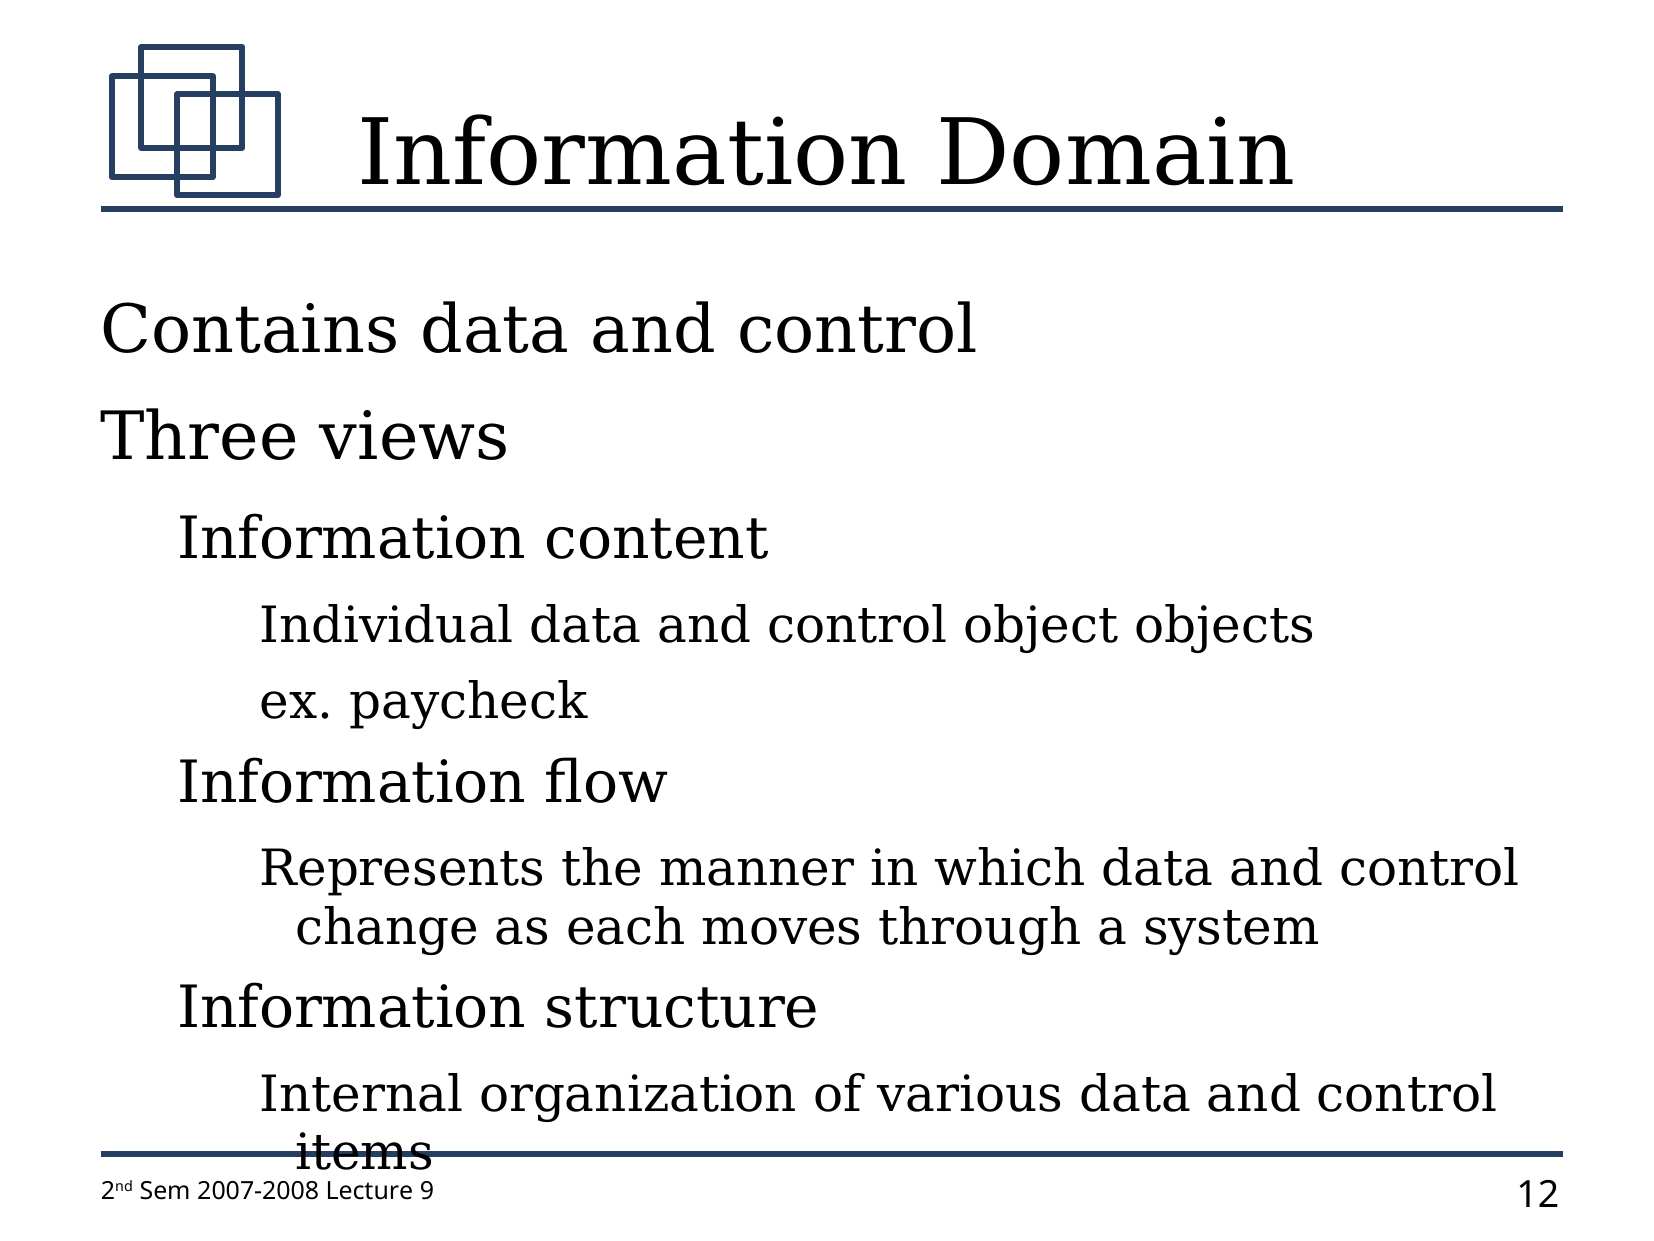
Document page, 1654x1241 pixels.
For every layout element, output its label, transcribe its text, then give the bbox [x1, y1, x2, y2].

title Information Domain [82, 49, 1571, 257]
list Contains data and control Three views Information content Individual data and control object objects ex. paycheck Information flow Represents the manner in which data and control change as each moves through a system Information structure Internal organization of various data and control items [82, 290, 1571, 1182]
